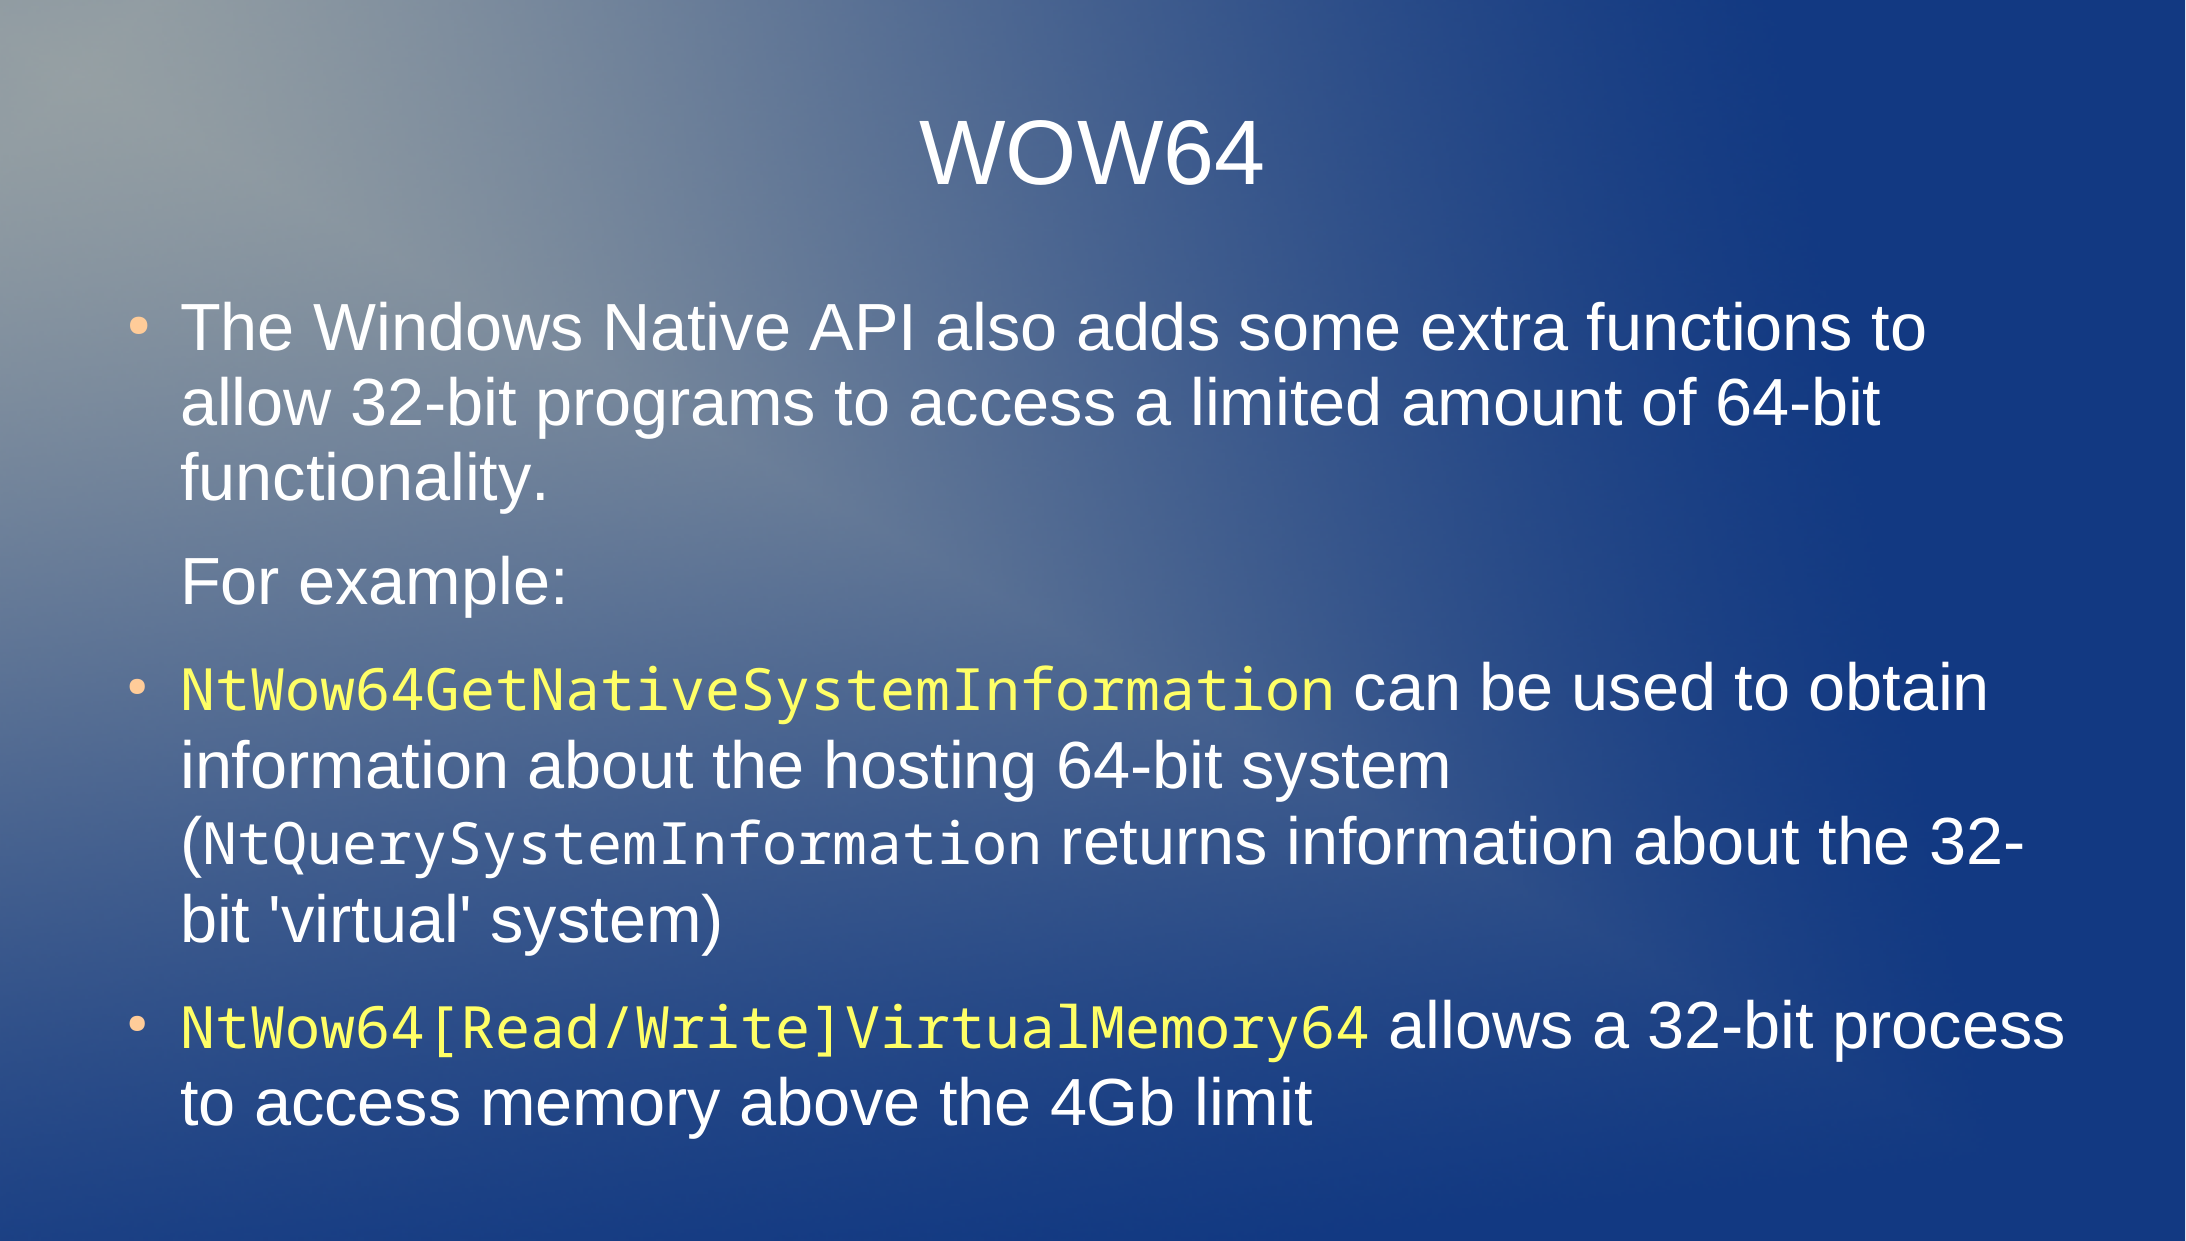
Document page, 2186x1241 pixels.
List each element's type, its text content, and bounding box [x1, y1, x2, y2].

list The Windows Native API also adds some extra functions to allow 32-bit programs to access a limited amount of 64-bit functionality. For example: NtWow64GetNativeSystemInformation can be used to obtain information about the hosting 64-bit system (NtQuerySystemInformation returns information about the 32-bit 'virtual' system) NtWow64[Read/Write]VirtualMemory64 allows a 32-bit process to access memory above the 4Gb limit [109, 290, 2076, 1202]
title WOW64 [109, 49, 2076, 257]
picture [0, 0, 2186, 1241]
